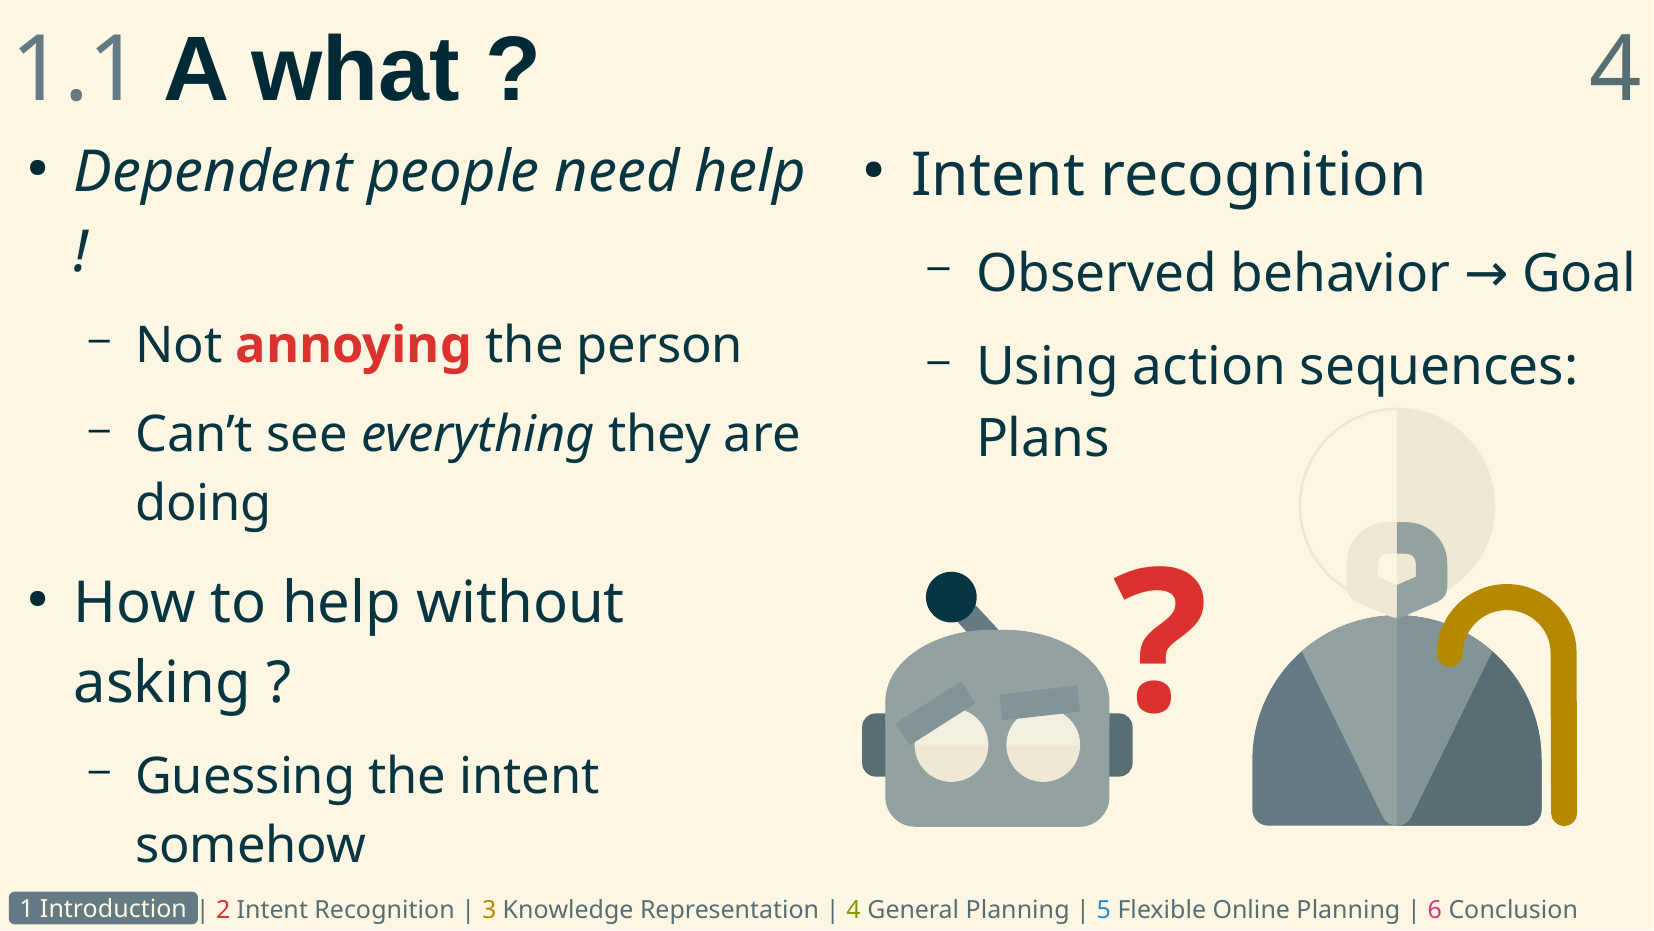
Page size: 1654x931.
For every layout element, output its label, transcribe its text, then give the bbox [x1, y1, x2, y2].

text_box [862, 571, 1133, 827]
text_box ? [1098, 489, 1264, 751]
title 1.1 A what ? [11, 11, 1501, 119]
picture [1251, 407, 1578, 827]
list Dependent people need help ! Not annoying the person Can’t see everything they are doing How to help without asking ? Guessing the intent somehow [11, 129, 808, 885]
text_box 1 Introduction [8, 891, 198, 925]
list Intent recognition Observed behavior → Goal Using action sequences: Plans [847, 129, 1643, 490]
